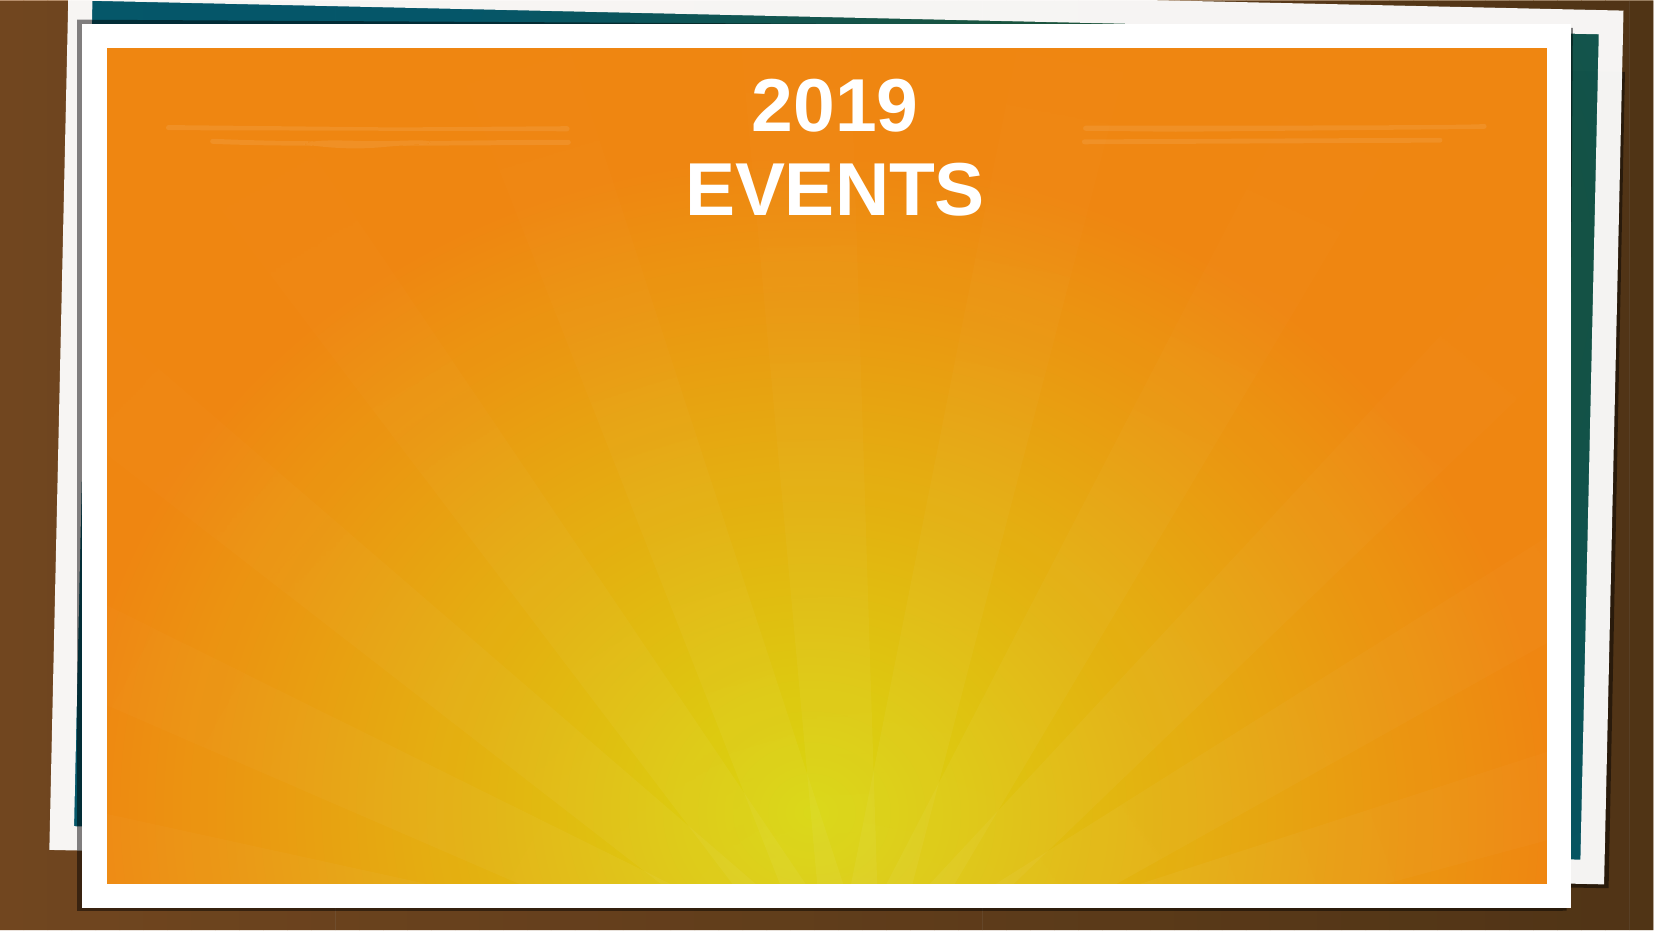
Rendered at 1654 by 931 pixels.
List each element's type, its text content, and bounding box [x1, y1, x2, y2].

title 2019 EVENTS [575, 63, 1096, 232]
